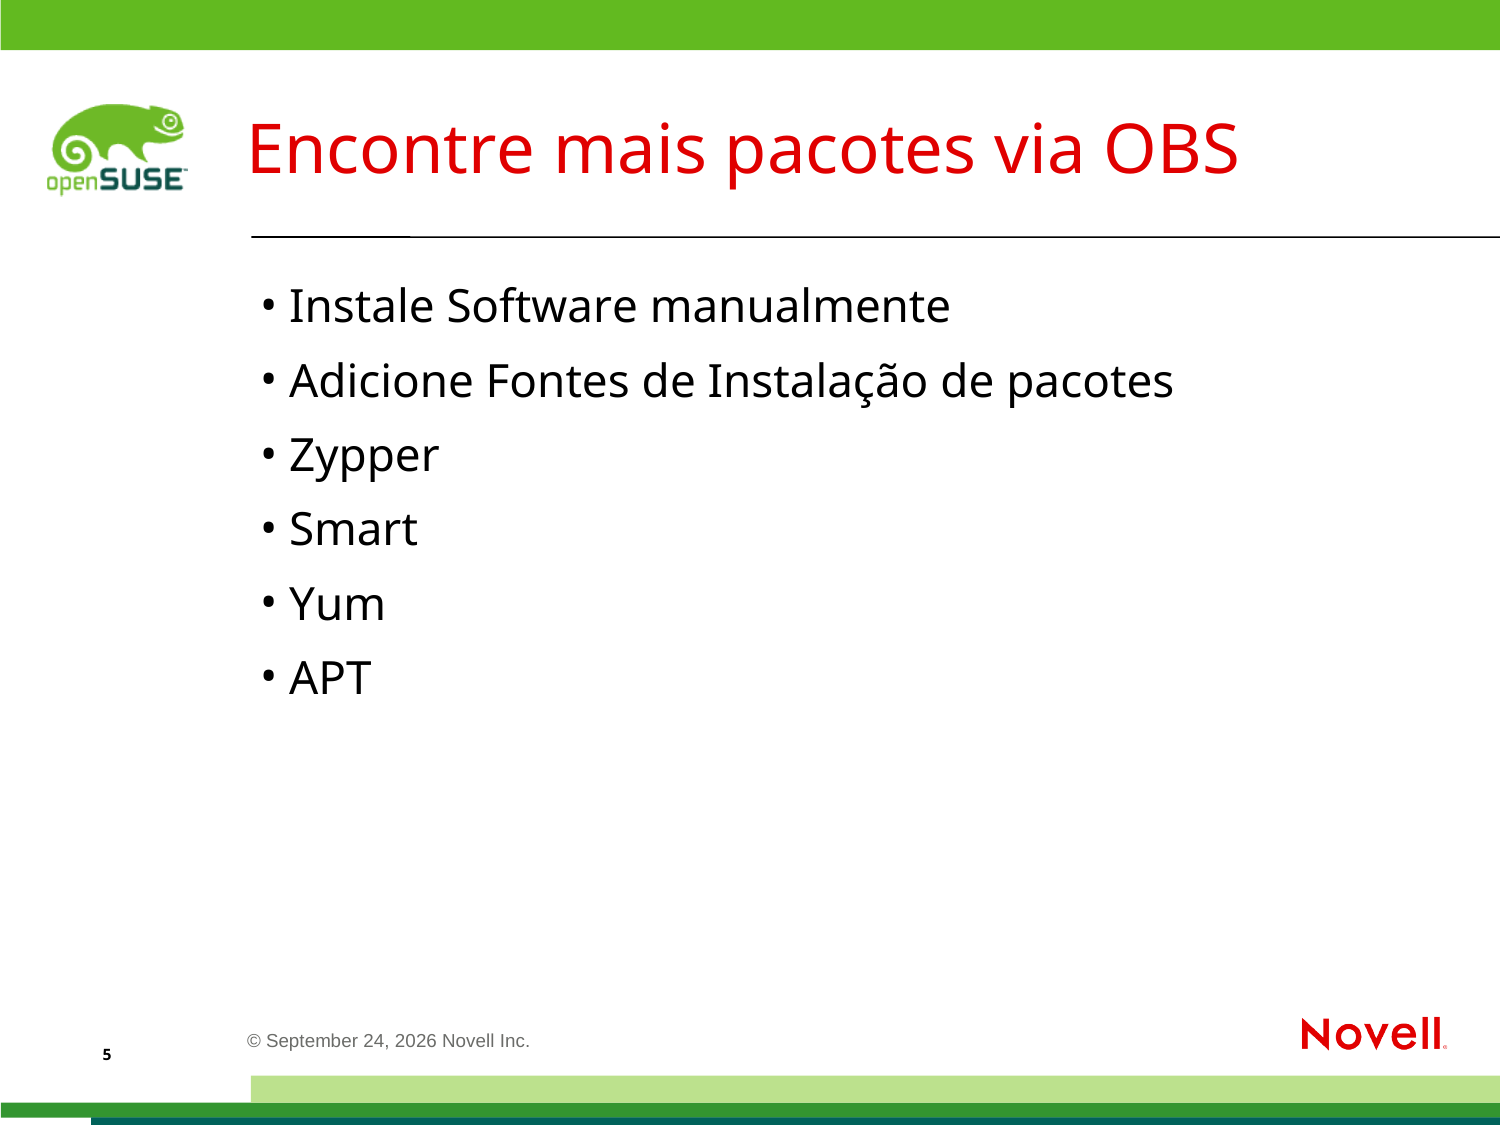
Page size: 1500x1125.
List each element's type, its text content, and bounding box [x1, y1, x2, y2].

picture [47, 104, 188, 197]
picture [1295, 1026, 1453, 1056]
list Instale Software manualmente Adicione Fontes de Instalação de pacotes Zypper Smart Yum APT [245, 267, 1458, 1026]
title Encontre mais pacotes via OBS [246, 60, 1453, 239]
